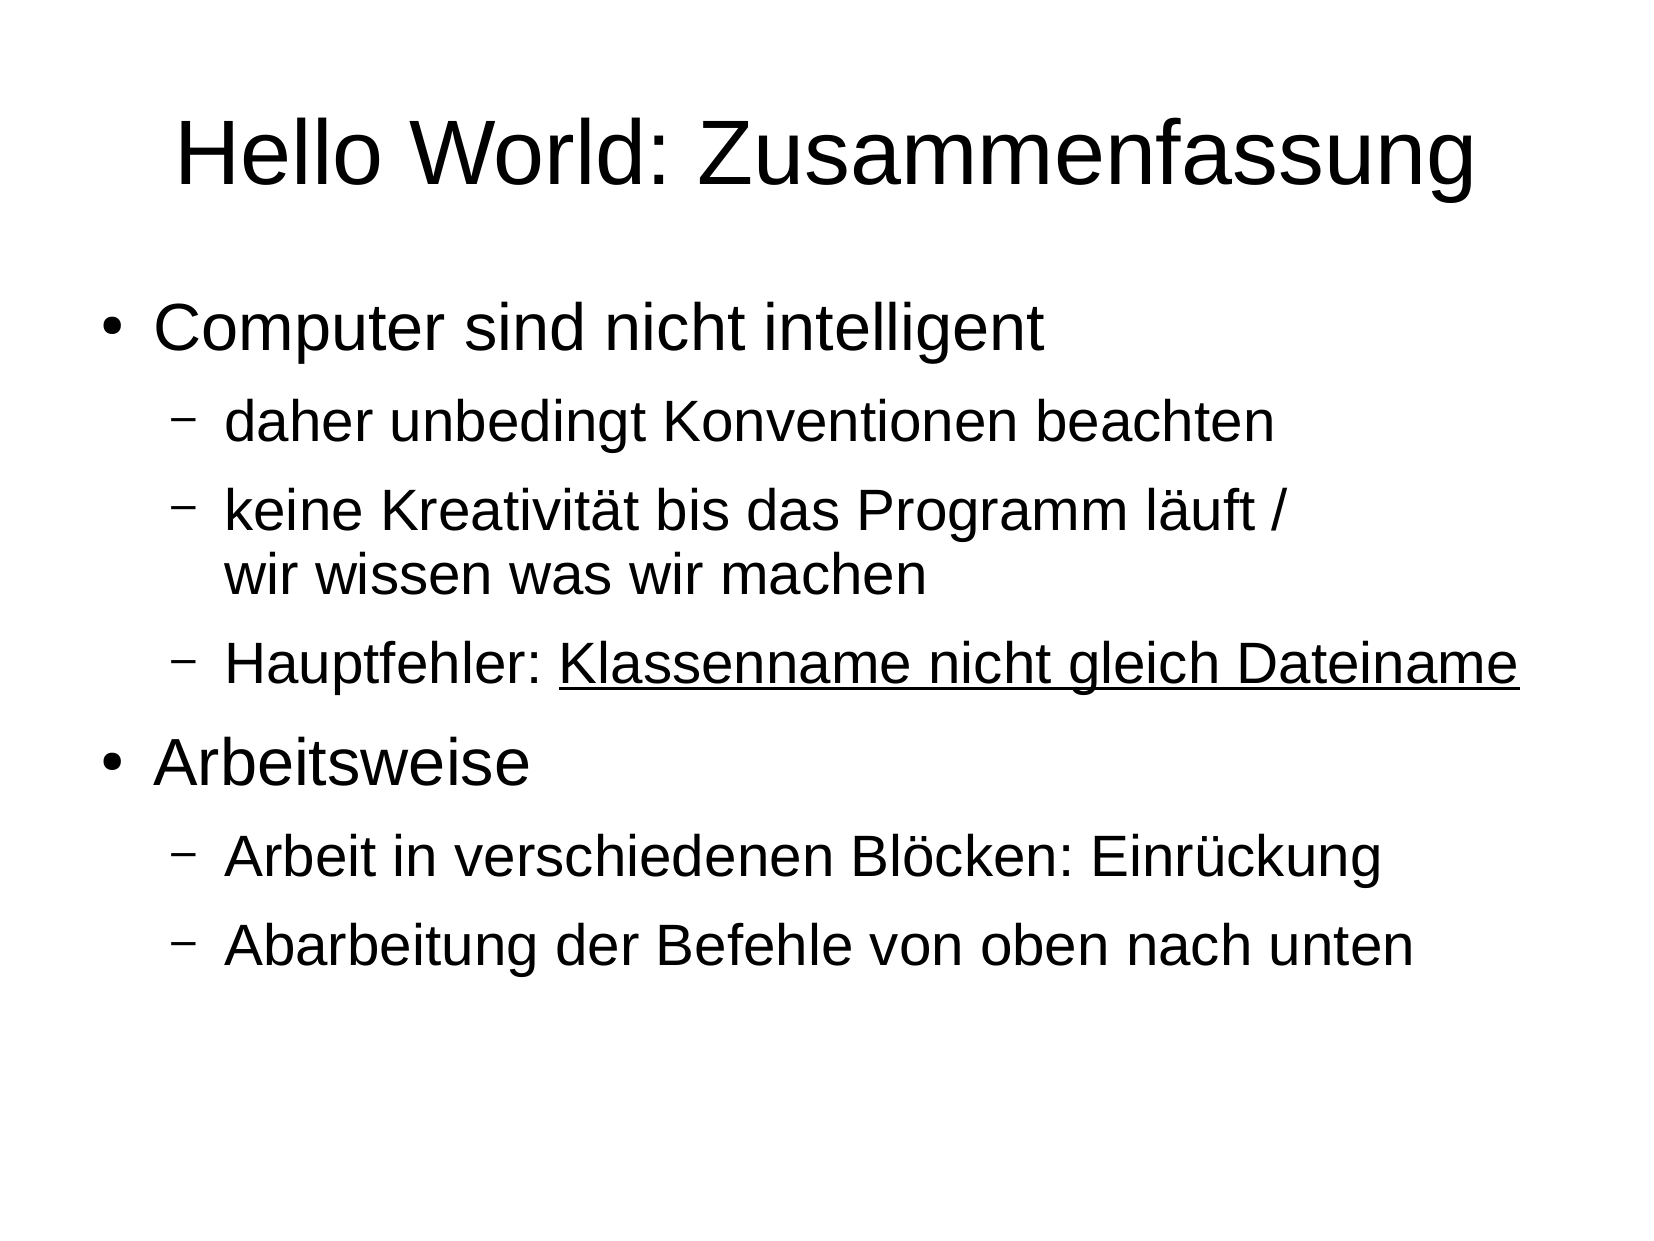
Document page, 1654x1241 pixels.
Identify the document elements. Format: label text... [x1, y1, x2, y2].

title Hello World: Zusammenfassung [82, 49, 1571, 257]
list Computer sind nicht intelligent daher unbedingt Konventionen beachten keine Kreativität bis das Programm läuft / wir wissen was wir machen Hauptfehler: Klassenname nicht gleich Dateiname Arbeitsweise Arbeit in verschiedenen Blöcken: Einrückung Abarbeitung der Befehle von oben nach unten [82, 290, 1571, 1216]
